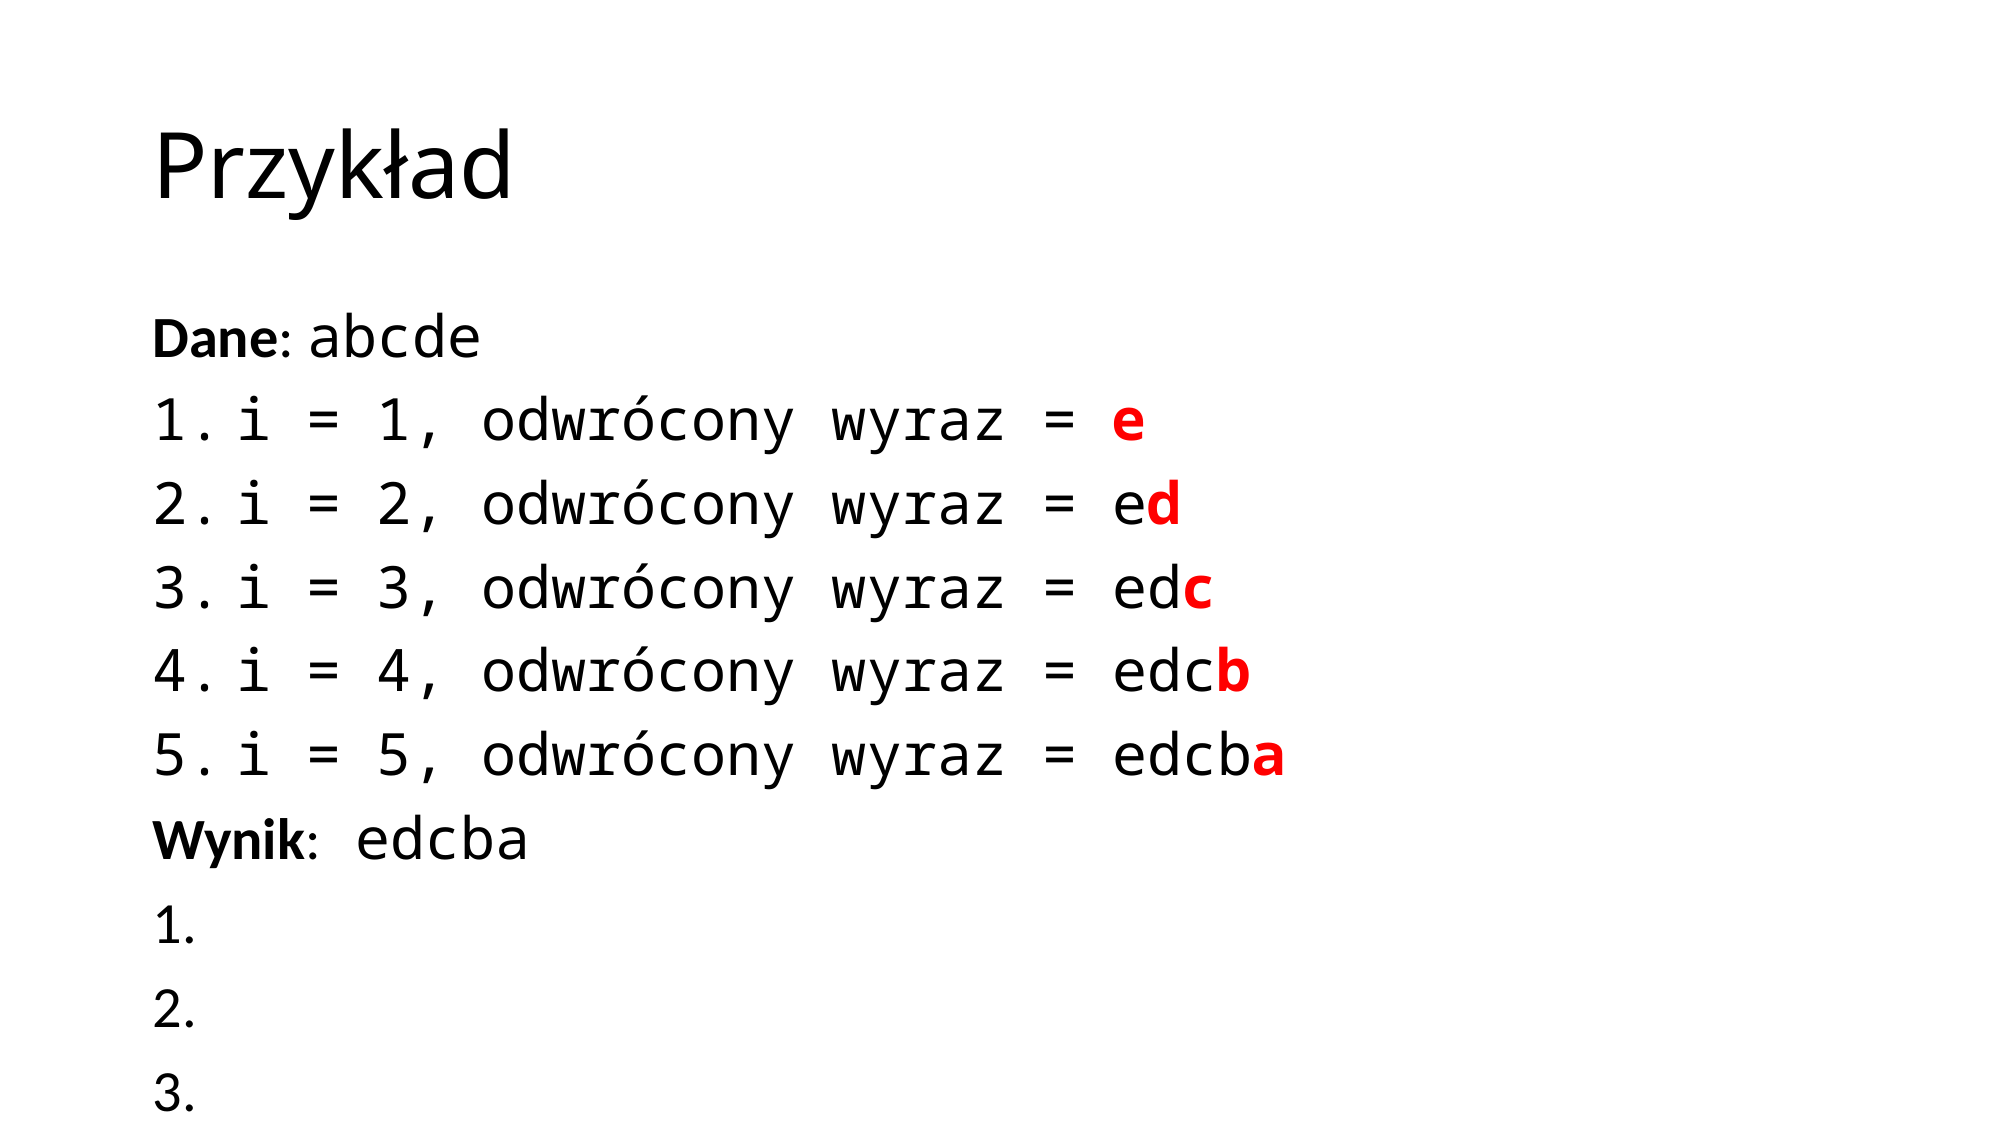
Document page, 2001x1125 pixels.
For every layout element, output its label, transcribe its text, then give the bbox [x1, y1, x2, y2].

title Przykład [137, 59, 1863, 278]
list Dane: abcde i = 1, odwrócony wyraz = e i = 2, odwrócony wyraz = ed i = 3, odwrócony wyraz = edc i = 4, odwrócony wyraz = edcb i = 5, odwrócony wyraz = edcba Wynik: edcba [137, 299, 1863, 1014]
